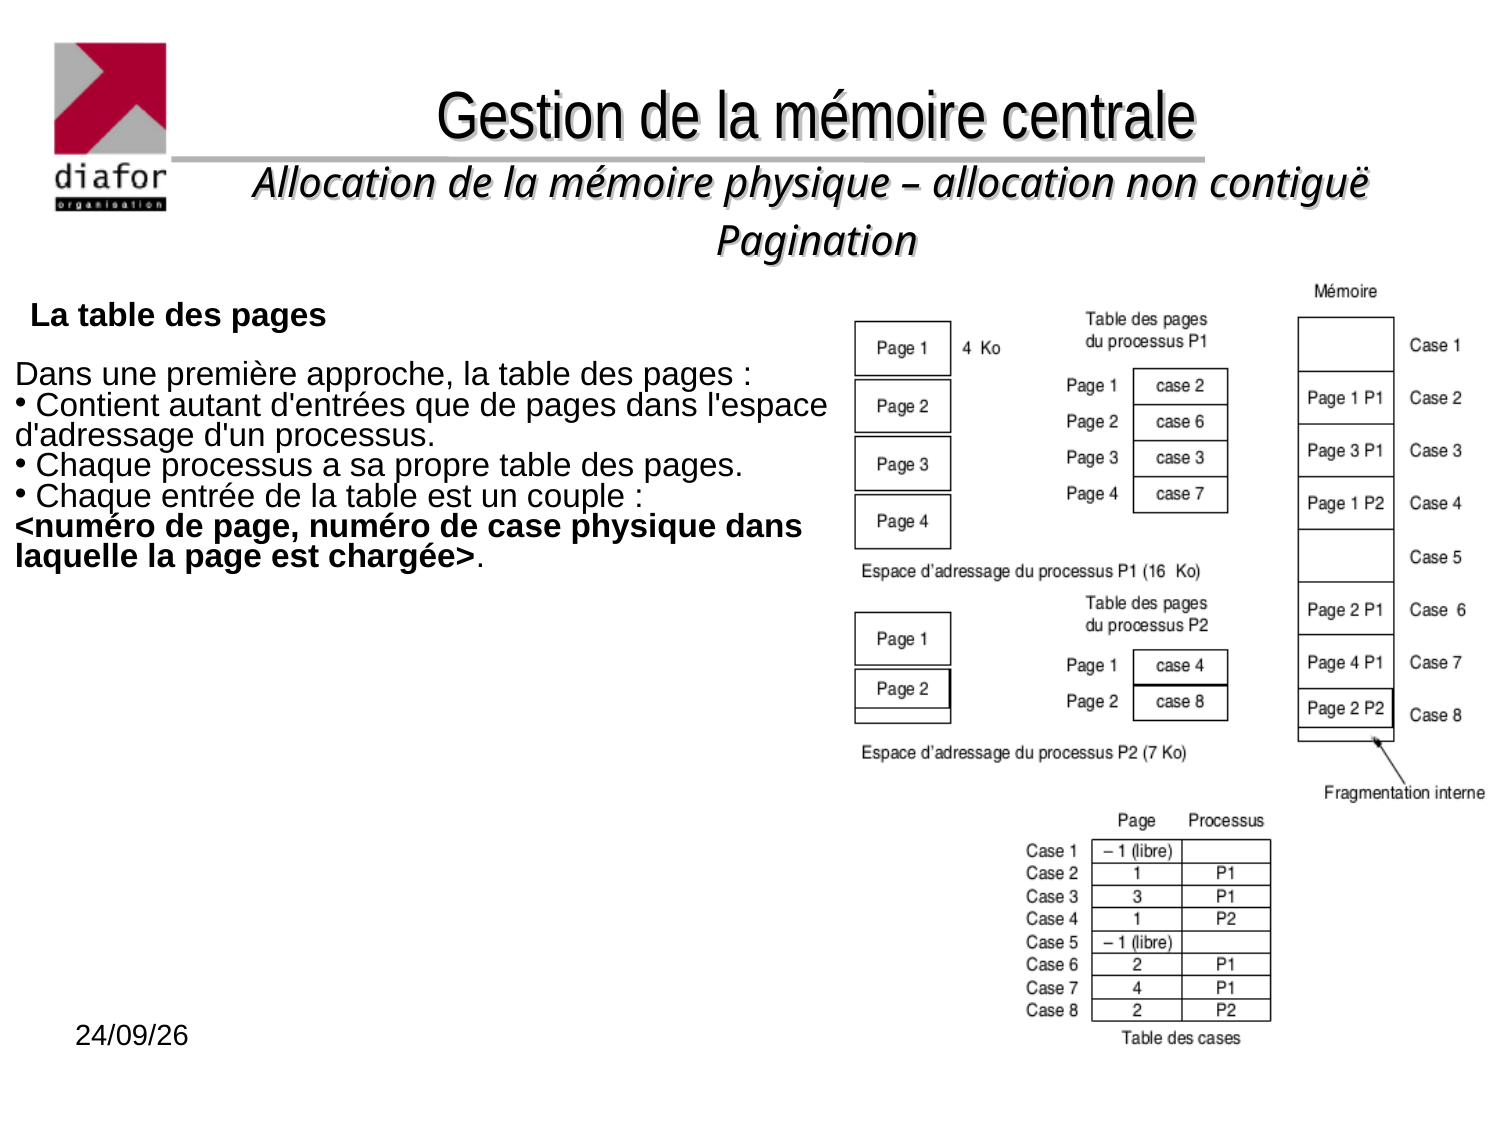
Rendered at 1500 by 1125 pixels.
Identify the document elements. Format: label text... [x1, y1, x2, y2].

text_box La table des pages [5, 295, 343, 341]
picture [838, 267, 1500, 1058]
title Gestion de la mémoire centrale Allocation de la mémoire physique – allocation non contiguë Pagination [133, 69, 1500, 273]
text_box Dans une première approche, la table des pages : Contient autant d'entrées que de pages dans l'espace d'adressage d'un processus. Chaque processus a sa propre table des pages. Chaque entrée de la table est un couple : <numéro de page, numéro de case physique dans laquelle la page est chargée>. [0, 354, 838, 582]
picture [53, 42, 168, 213]
